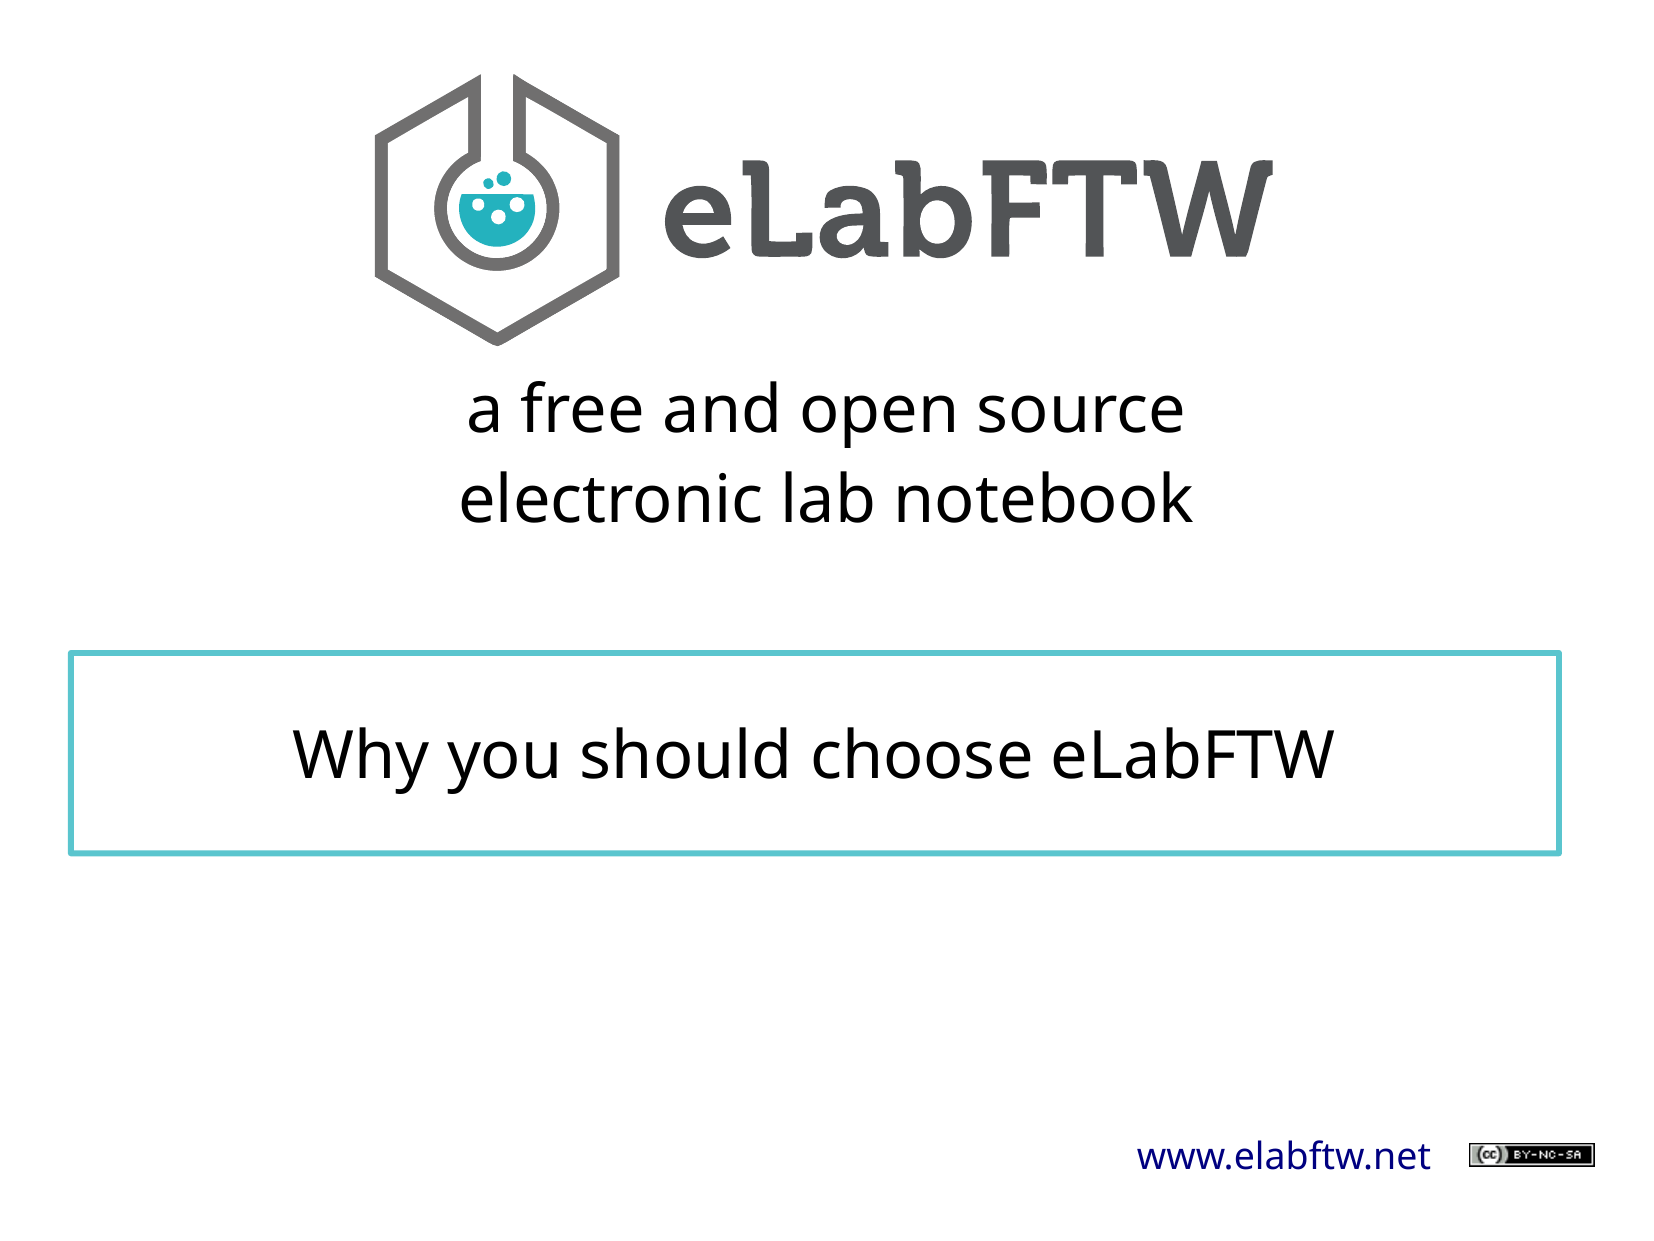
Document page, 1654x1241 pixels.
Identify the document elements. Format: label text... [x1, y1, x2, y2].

title a free and open source electronic lab notebook [82, 345, 1571, 559]
picture [1469, 1143, 1595, 1167]
picture [374, 73, 1276, 349]
text_box www.elabftw.net [1122, 1122, 1595, 1182]
subtitle Why you should choose eLabFTW [70, 652, 1559, 854]
